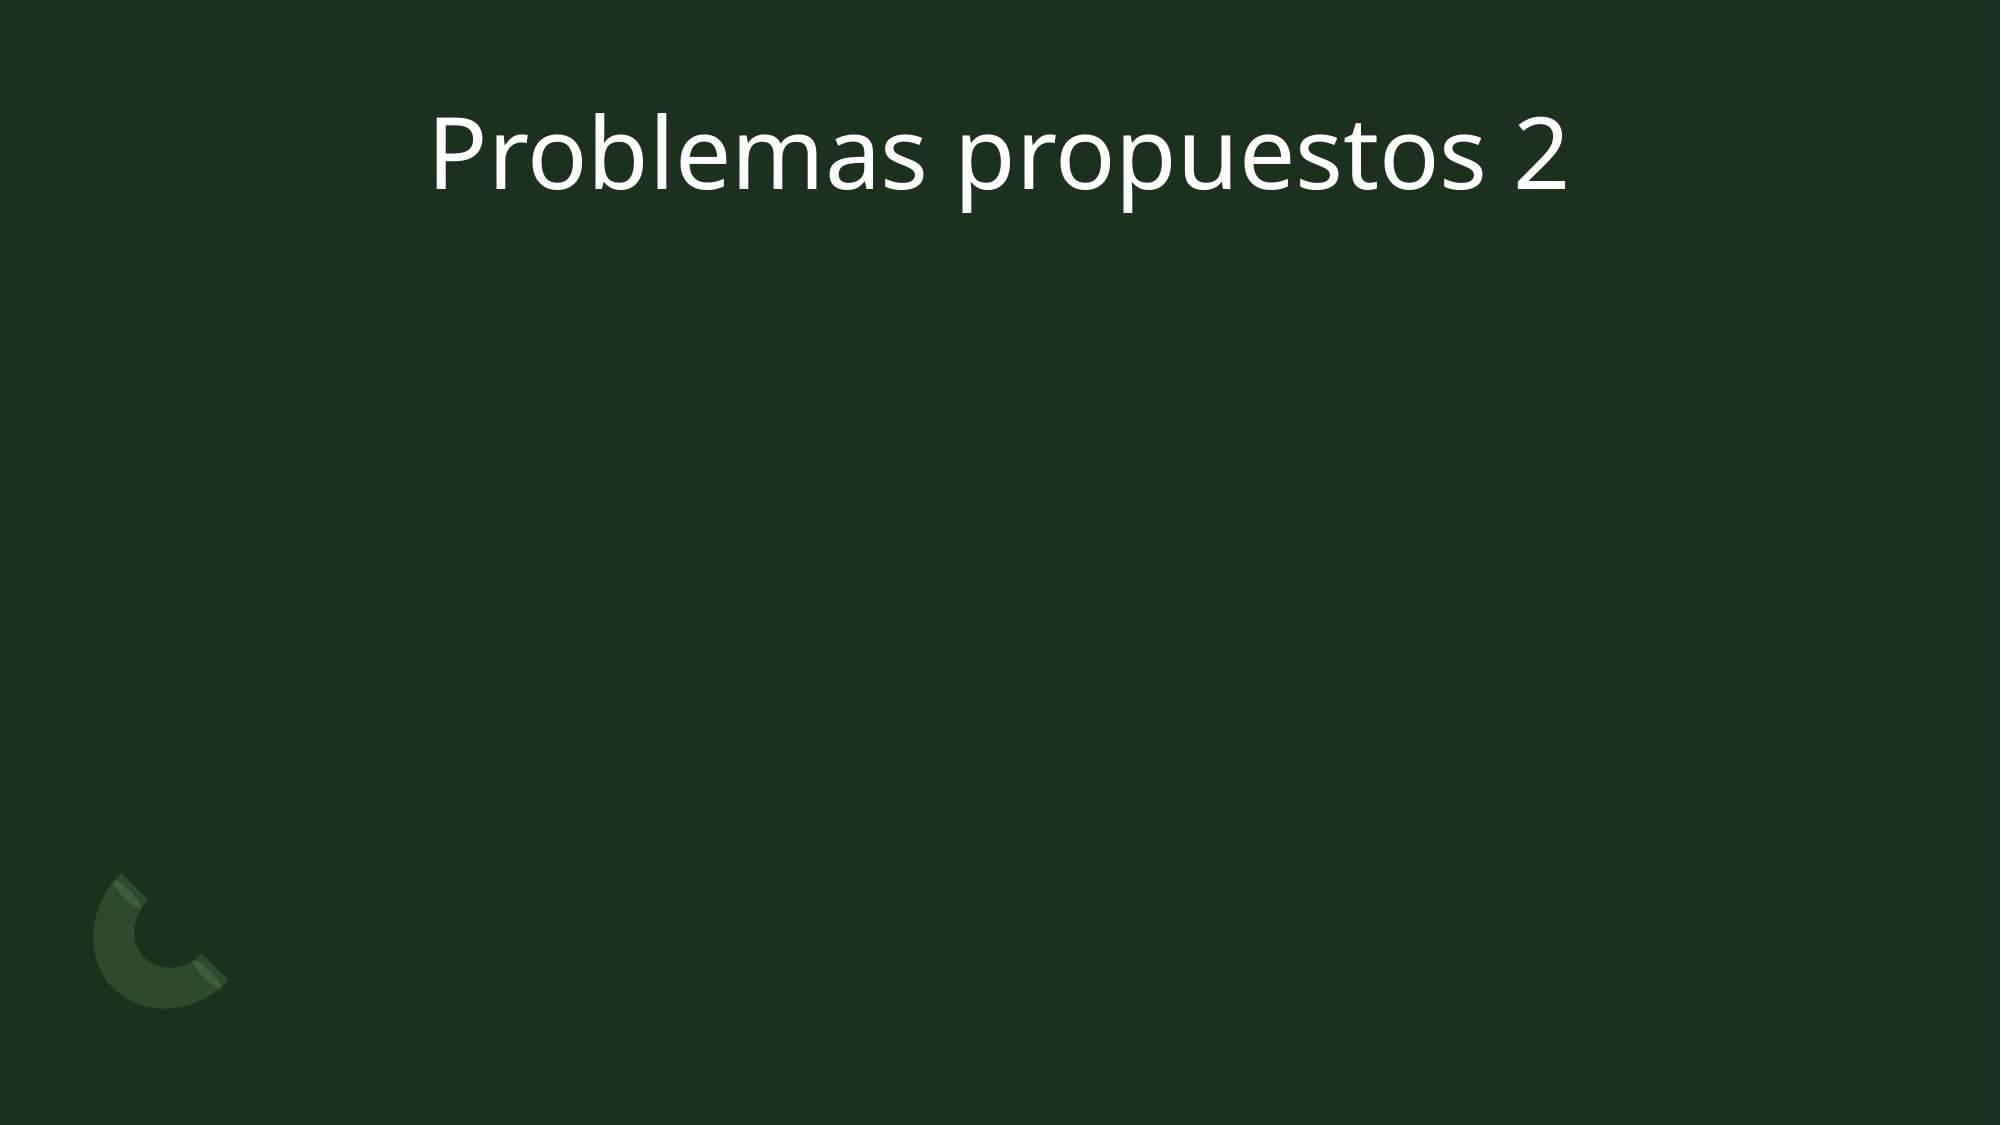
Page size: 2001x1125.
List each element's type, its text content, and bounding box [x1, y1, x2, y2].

title Problemas propuestos 2 [90, 90, 1910, 309]
